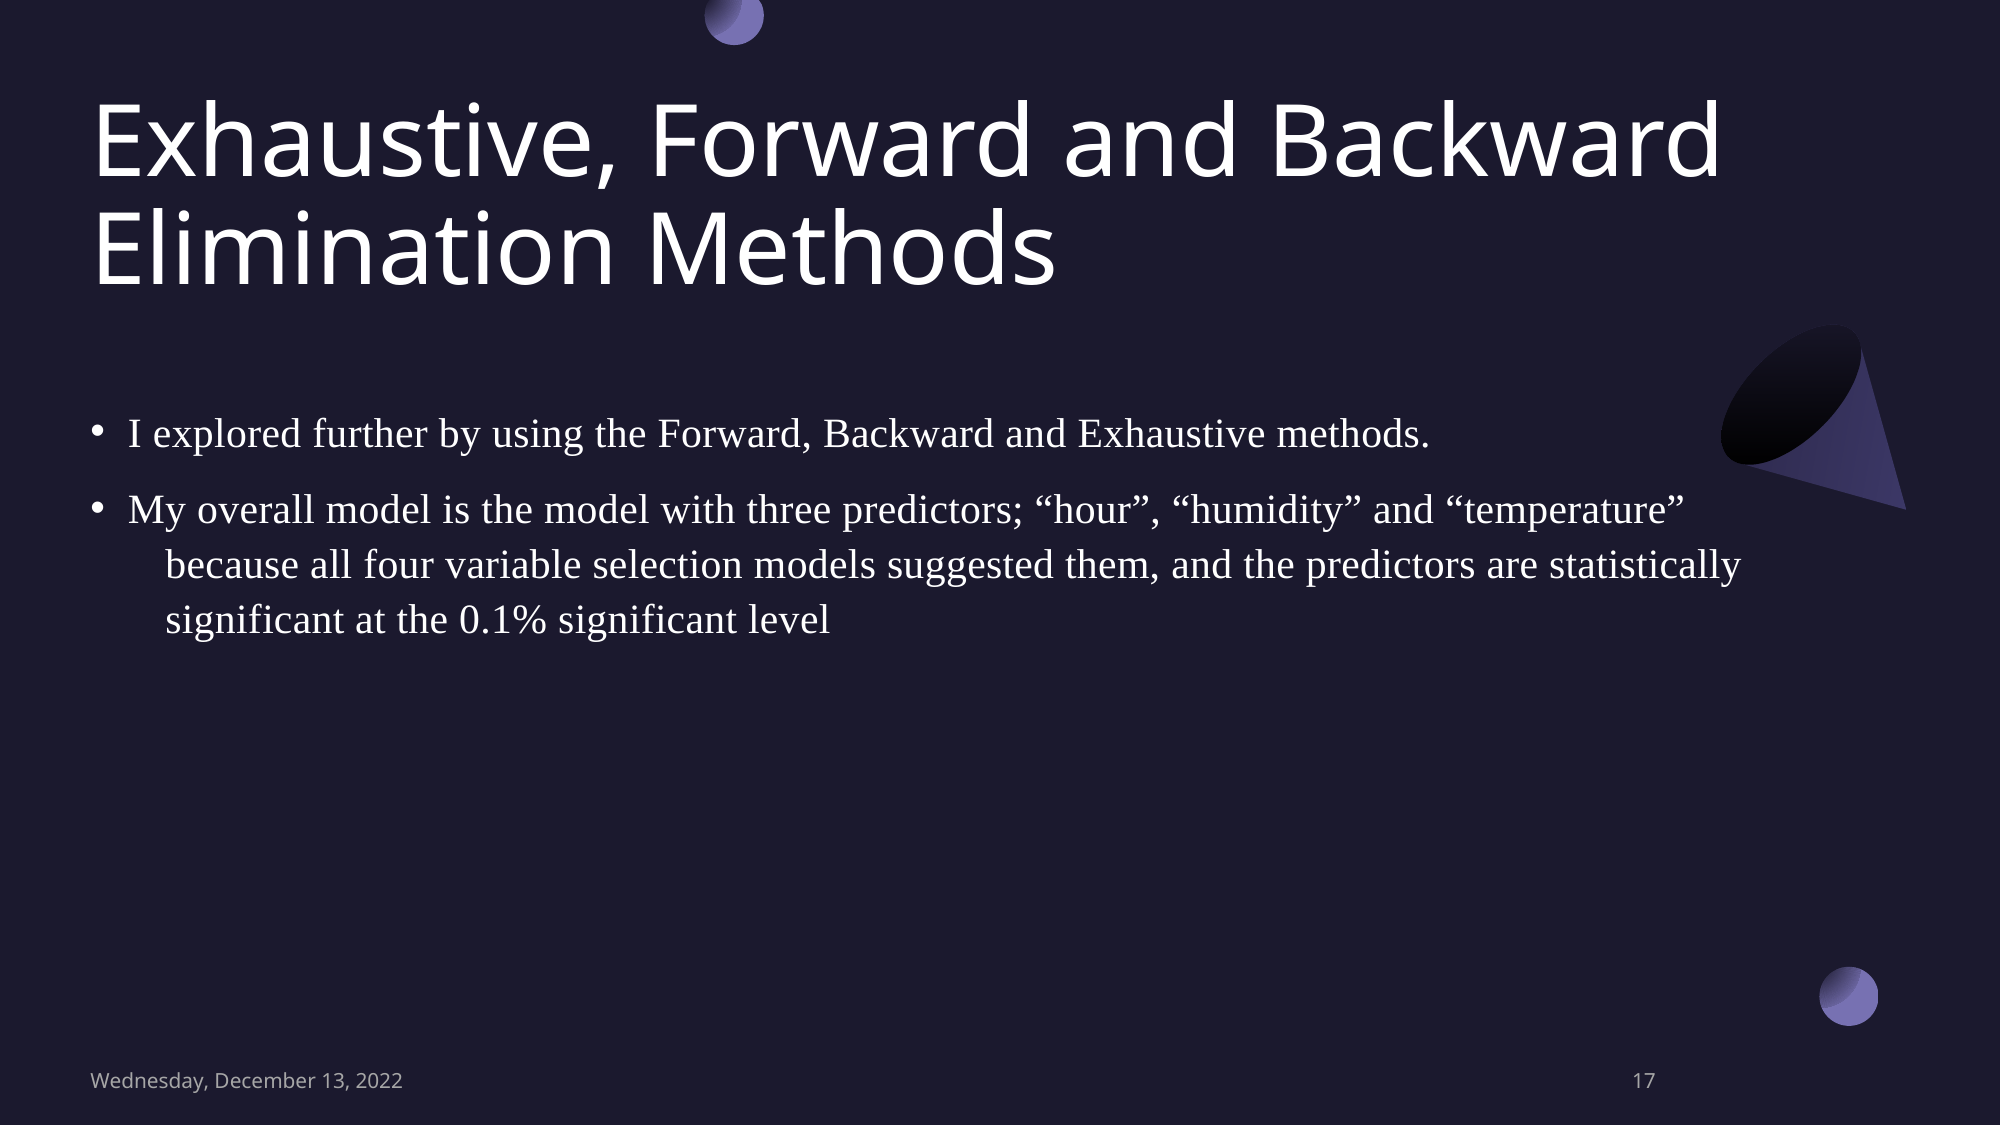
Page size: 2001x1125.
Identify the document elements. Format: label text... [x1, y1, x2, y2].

text_box [1732, 324, 1907, 510]
text_box 5 [1632, 1067, 1910, 1093]
text_box [704, 0, 764, 46]
title Exhaustive, Forward and Backward Elimination Methods [90, 90, 1911, 309]
text_box Wednesday, December 13, 2022 [90, 1067, 522, 1093]
list I explored further by using the Forward, Backward and Exhaustive methods. My overall model is the model with three predictors; “hour”, “humidity” and “temperature” because all four variable selection models suggested them, and the predictors are statistically significant at the 0.1% significant level [90, 400, 1751, 817]
